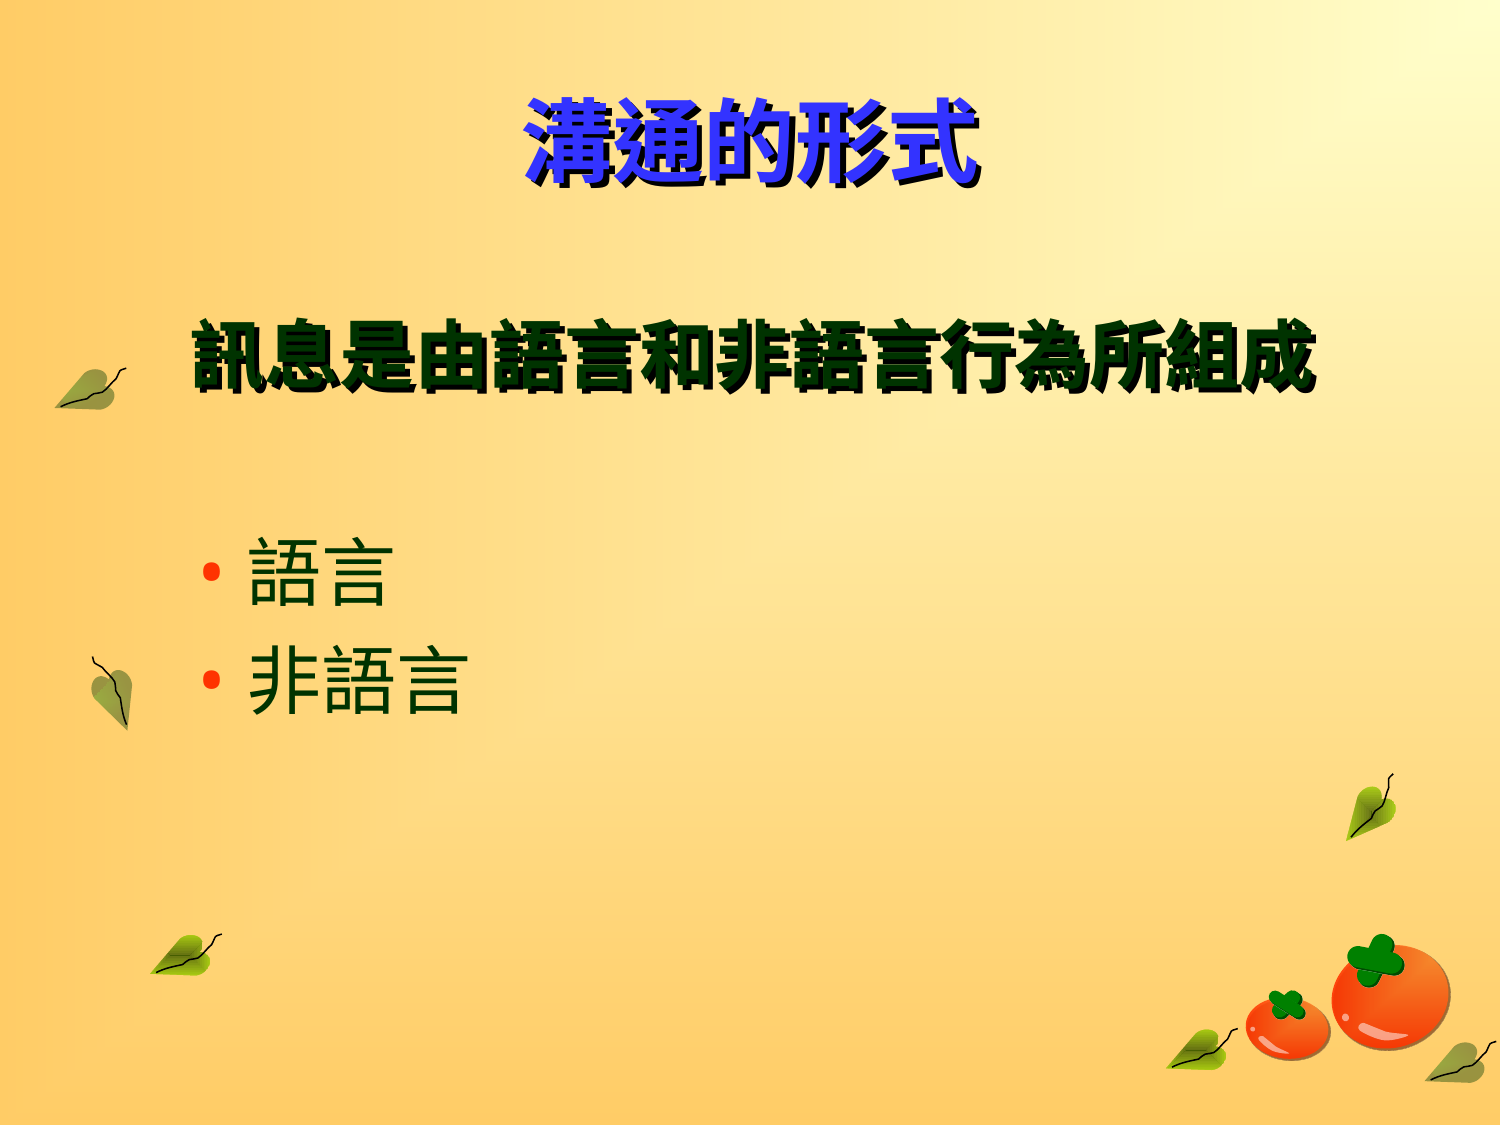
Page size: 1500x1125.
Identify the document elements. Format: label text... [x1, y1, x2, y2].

title 溝通的形式 [75, 45, 1426, 233]
picture [0, 0, 1500, 1125]
list 訊息是由語言和非語言行為所組成 語言 非語言 [174, 299, 1401, 813]
